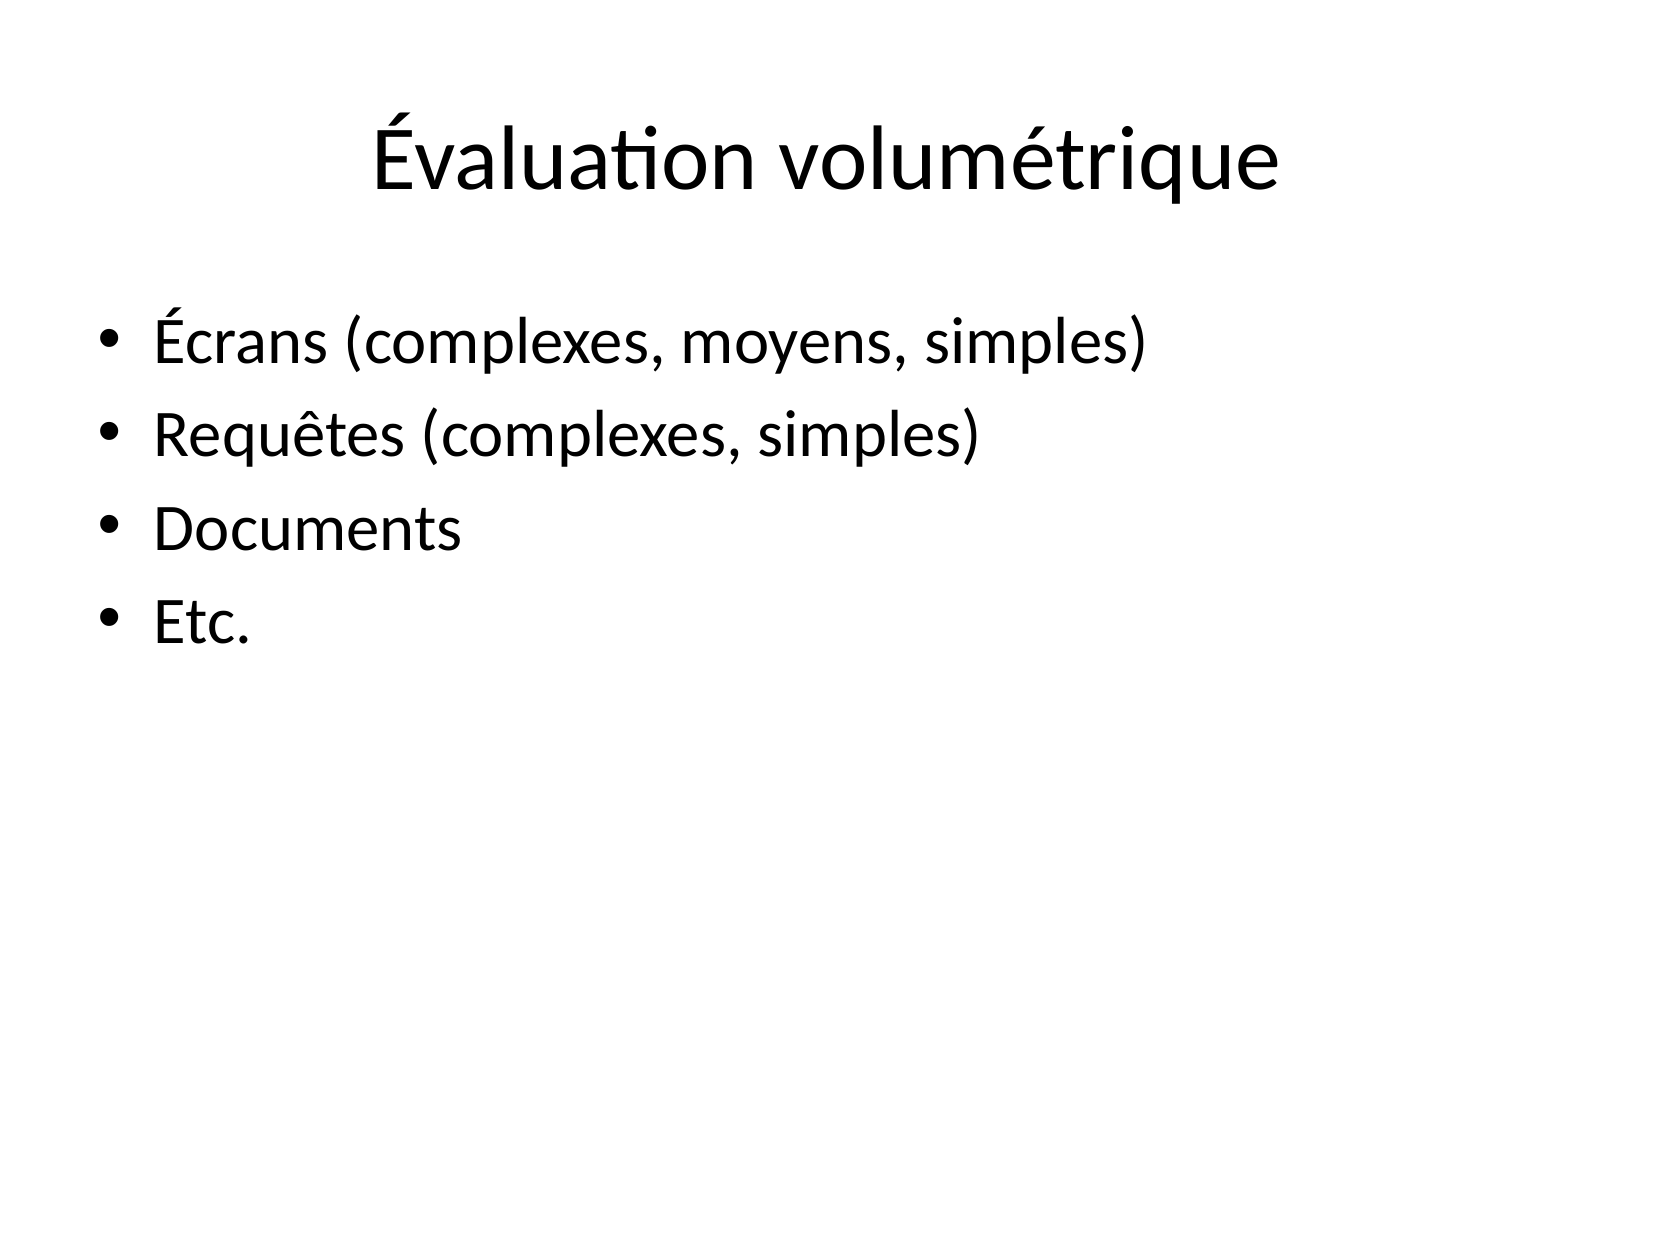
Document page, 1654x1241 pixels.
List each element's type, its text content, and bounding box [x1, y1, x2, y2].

list Écrans (complexes, moyens, simples) Requêtes (complexes, simples) Documents Etc. [82, 289, 1571, 1108]
title Évaluation volumétrique [82, 49, 1571, 257]
